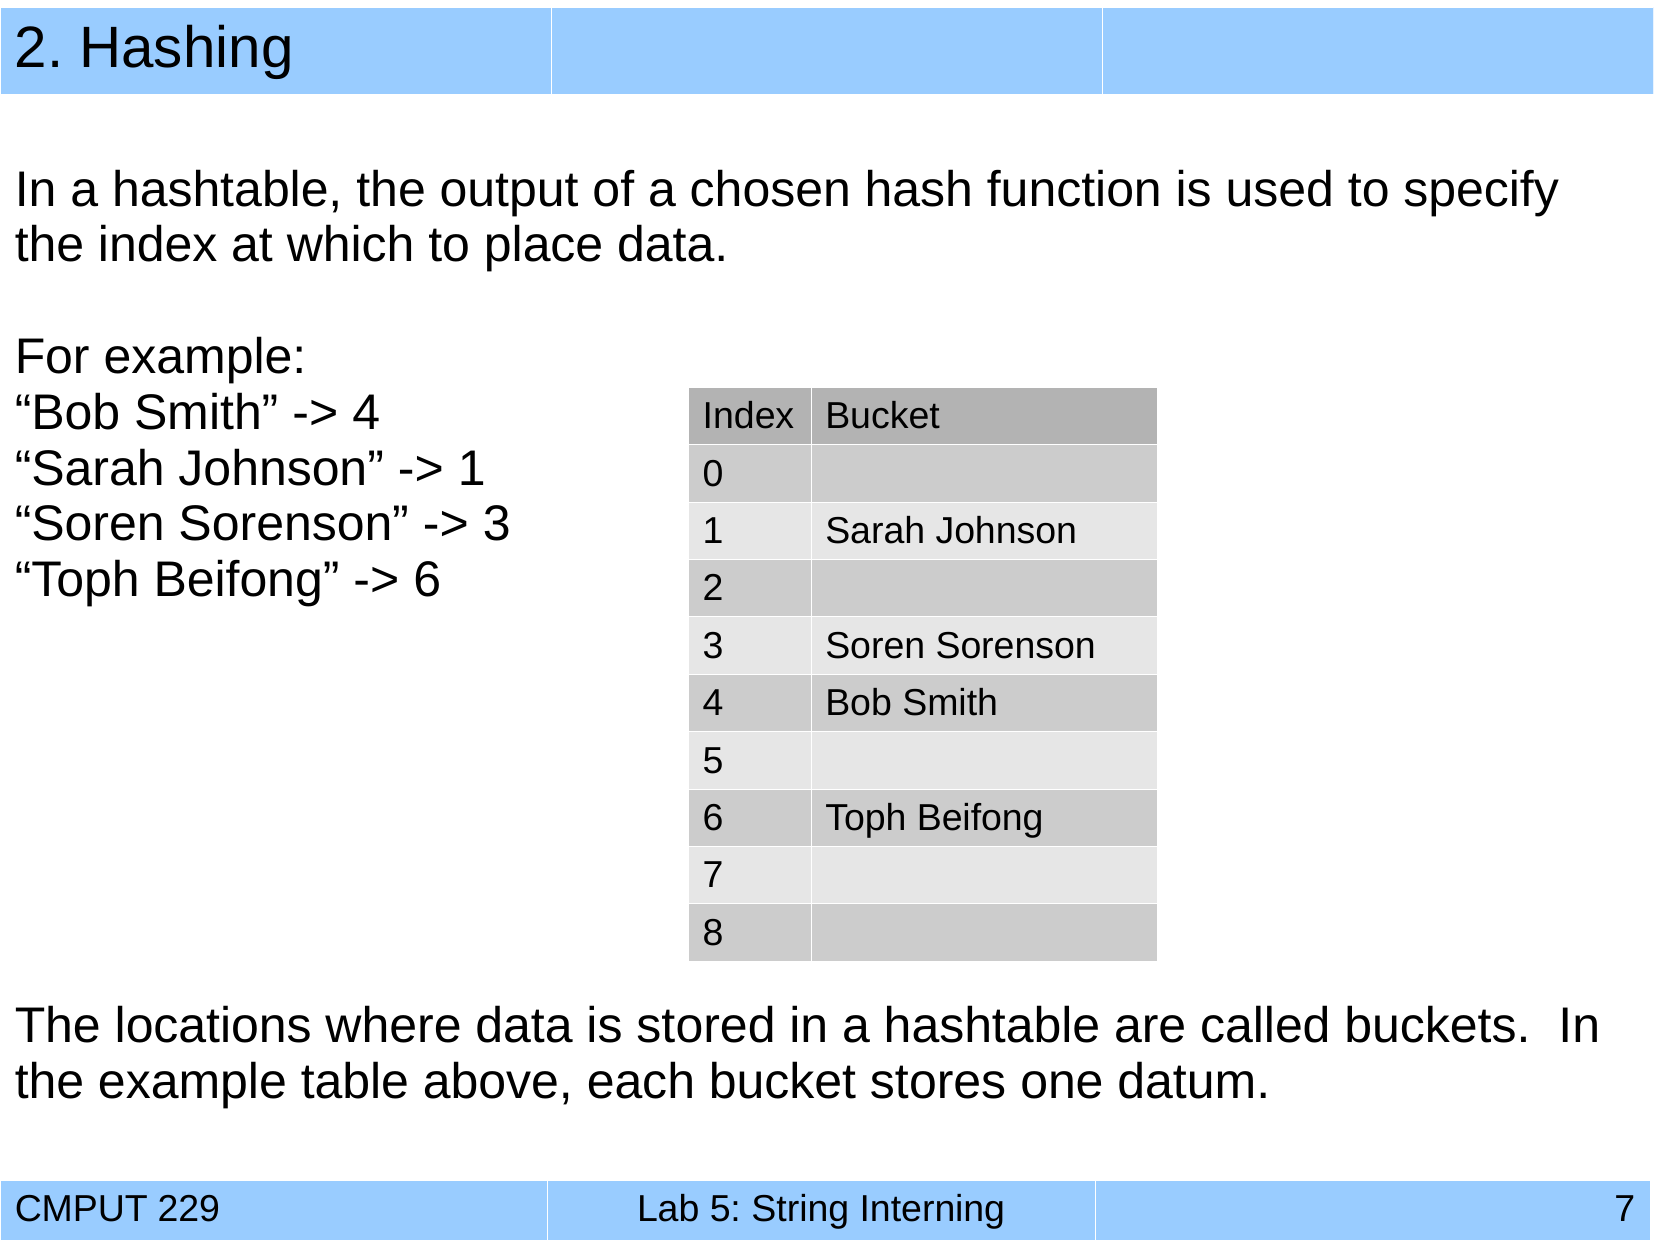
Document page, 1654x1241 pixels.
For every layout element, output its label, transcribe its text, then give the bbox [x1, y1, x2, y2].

table_cell 0 [689, 445, 811, 502]
table_header Lab 5: String Interning [548, 1181, 1095, 1240]
table_header <number> [1096, 1181, 1650, 1240]
table_cell 3 [689, 617, 811, 674]
table_cell 4 [689, 675, 811, 731]
table_cell 5 [689, 732, 811, 789]
table_header CMPUT 229 [1, 1181, 547, 1240]
table_cell Toph Beifong [812, 790, 1157, 846]
table_cell 8 [689, 904, 811, 961]
table_header [1103, 8, 1653, 94]
table_header Bucket [812, 388, 1157, 444]
table_header Index [689, 388, 811, 444]
table_cell [812, 732, 1157, 789]
table_cell Bob Smith [812, 675, 1157, 731]
table_cell 1 [689, 503, 811, 559]
table_cell 7 [689, 847, 811, 903]
table_cell 2 [689, 560, 811, 616]
table_header [552, 8, 1102, 94]
table_cell [812, 847, 1157, 903]
text_box In a hashtable, the output of a chosen hash function is used to specify the index at which to place data. For example: “Bob Smith” -> 4 “Sarah Johnson” -> 1 “Soren Sorenson” -> 3 “Toph Beifong” -> 6 The locations where data is stored in a hashtable are called buckets. In the example table above, each bucket stores one datum. [0, 153, 1654, 1134]
table_cell 6 [689, 790, 811, 846]
table_cell [812, 560, 1157, 616]
table_cell [812, 904, 1157, 961]
table_cell Sarah Johnson [812, 503, 1157, 559]
table_cell Soren Sorenson [812, 617, 1157, 674]
table_header 2. Hashing [1, 8, 551, 94]
table_cell [812, 445, 1157, 502]
